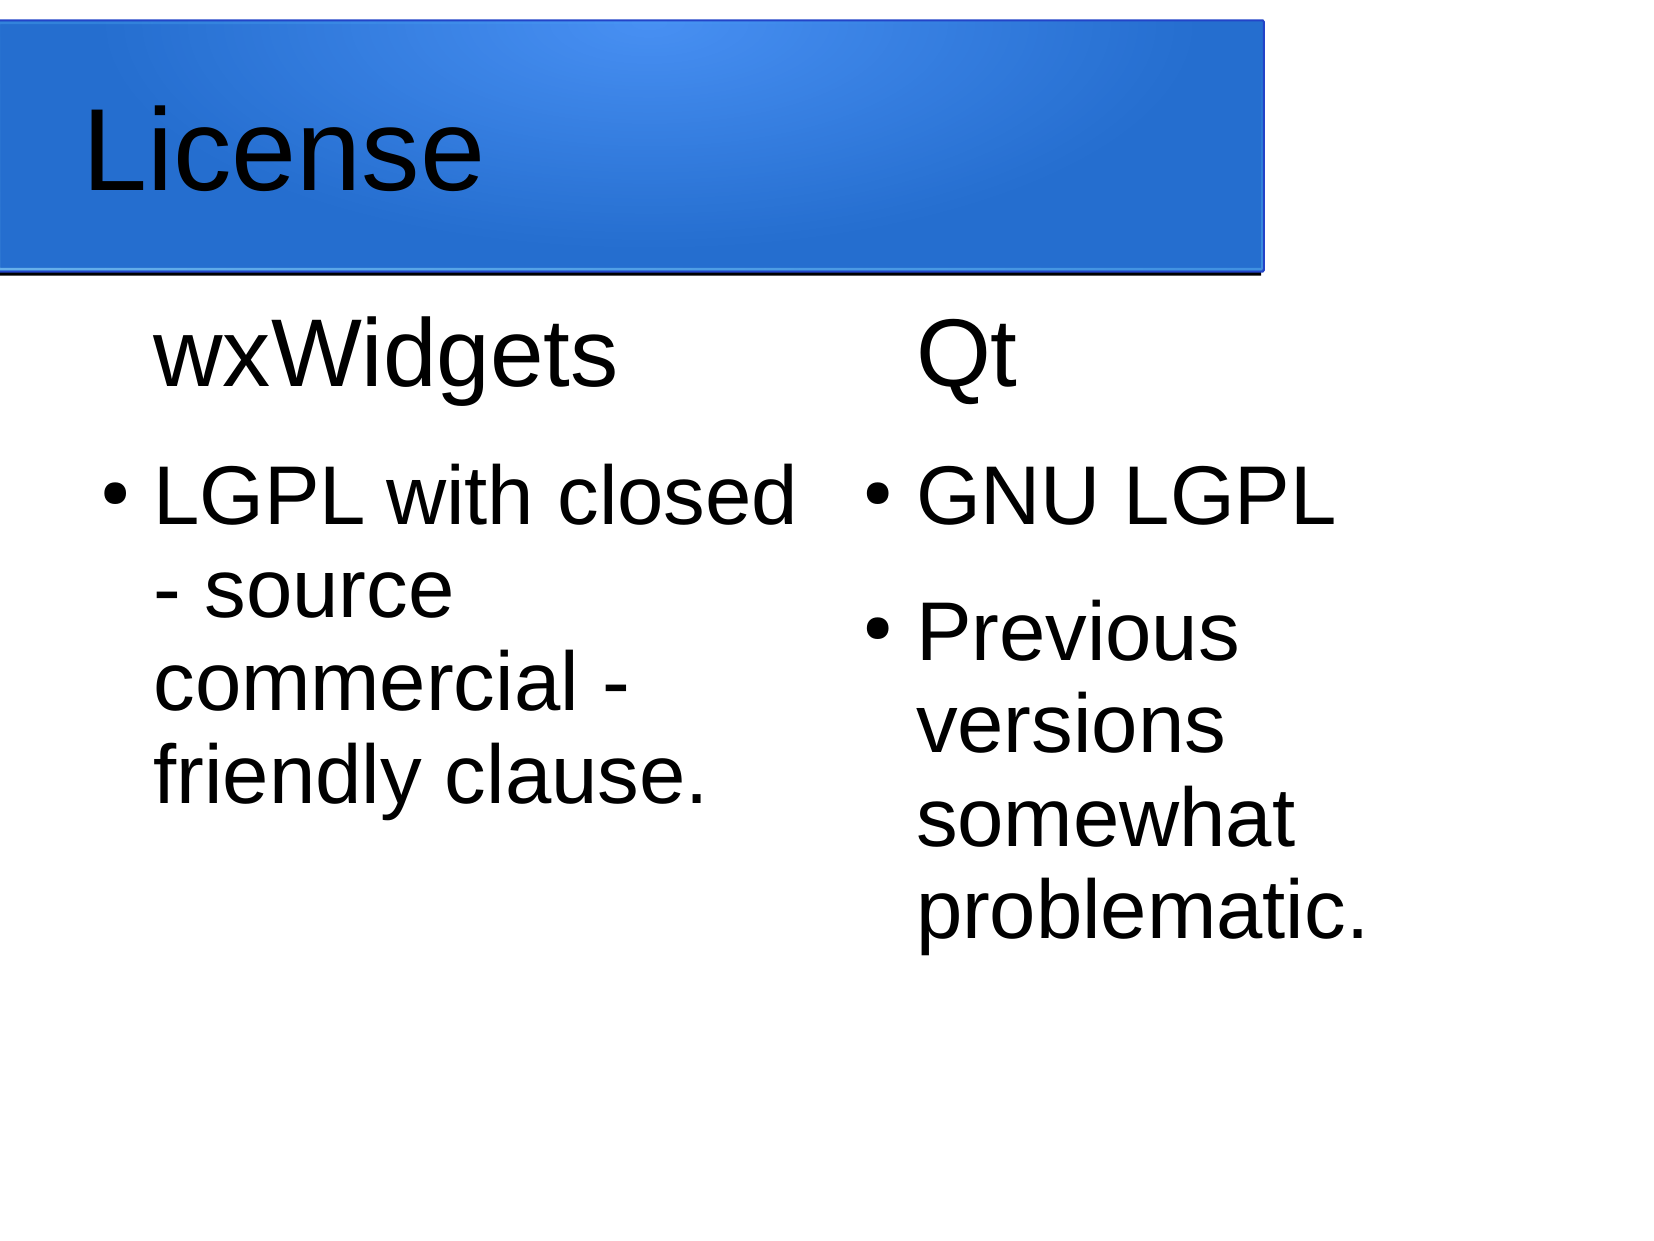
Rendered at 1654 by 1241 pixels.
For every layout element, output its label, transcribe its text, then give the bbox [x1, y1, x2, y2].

list wxWidgets LGPL with closed - source commercial - friendly clause. [82, 299, 809, 1019]
list Qt GNU LGPL Previous versions somewhat problematic. [845, 299, 1572, 1019]
title License [82, 47, 1235, 252]
